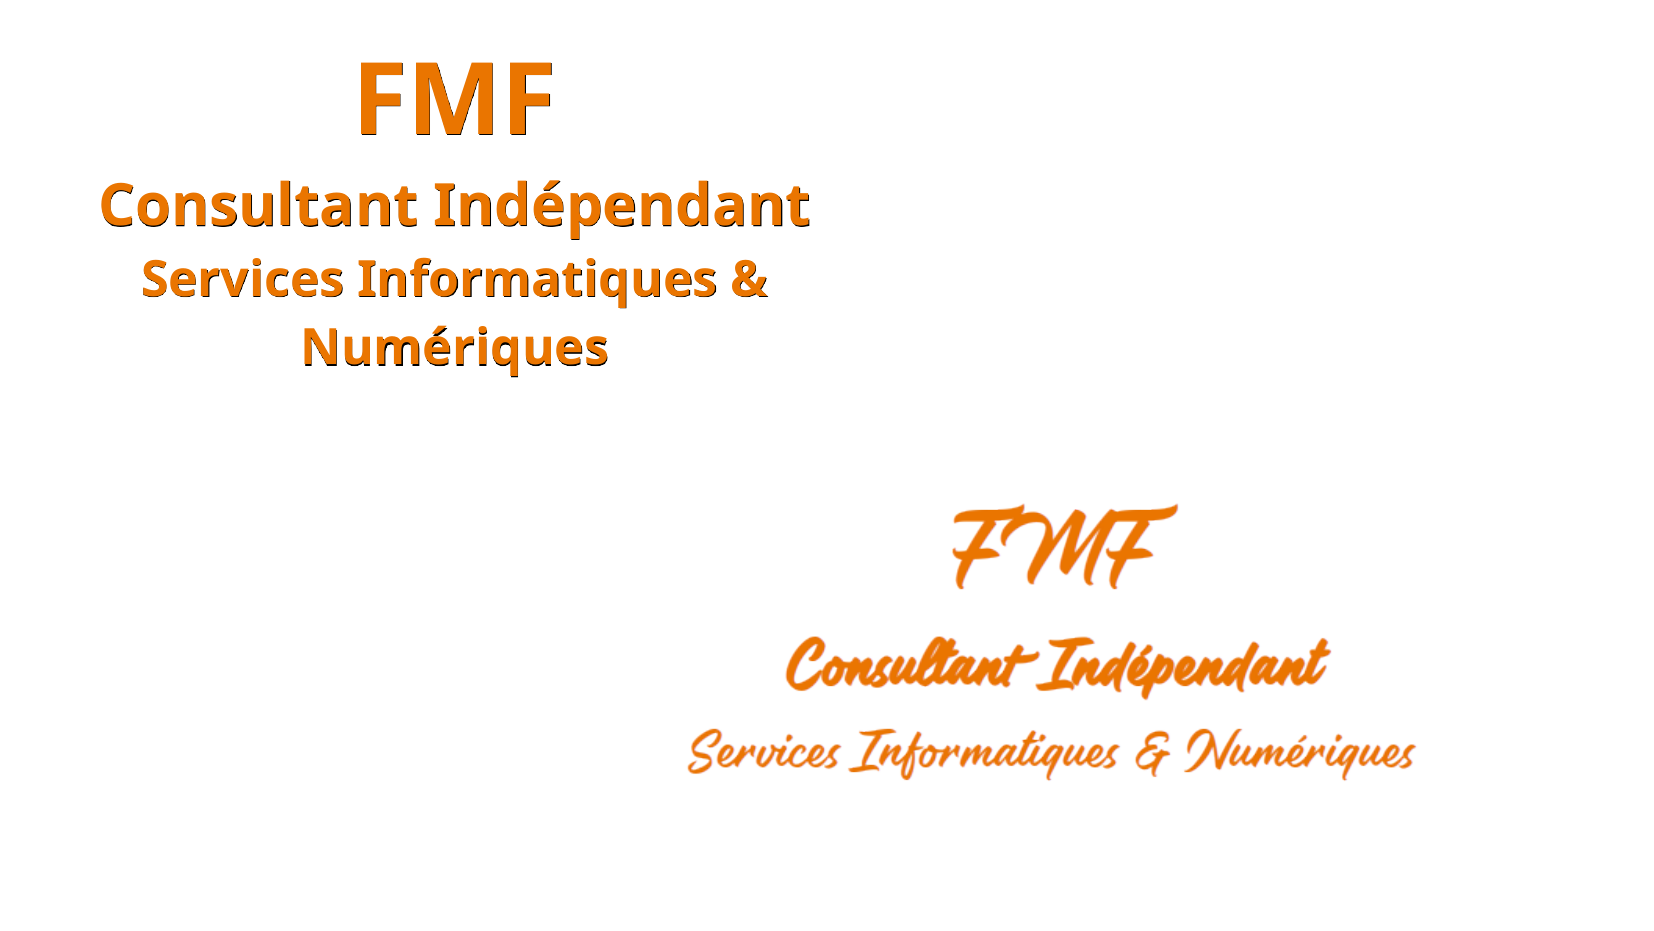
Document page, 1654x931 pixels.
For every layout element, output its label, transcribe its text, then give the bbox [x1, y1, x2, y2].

picture [679, 488, 1424, 793]
title FMF Consultant Indépendant Services Informatiques & Numériques [82, 44, 827, 362]
